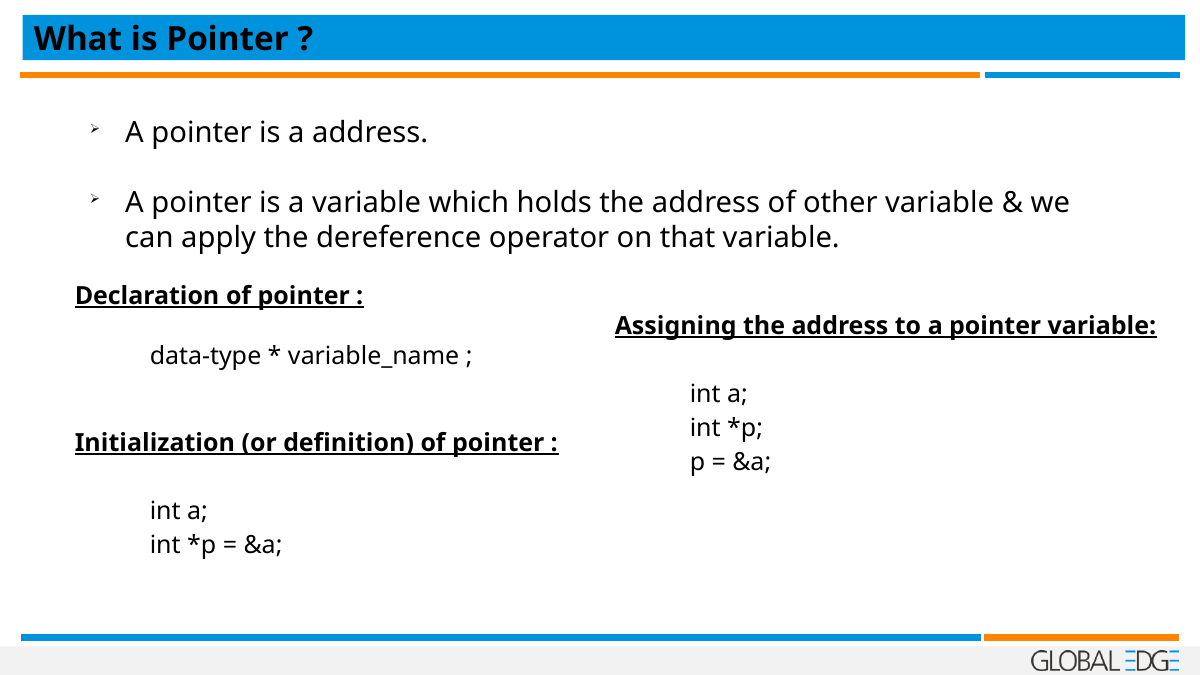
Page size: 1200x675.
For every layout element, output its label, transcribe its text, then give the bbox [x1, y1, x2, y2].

text_box Declaration of pointer : [60, 269, 571, 315]
text_box data-type * variable_name ; [135, 330, 600, 375]
text_box What is Pointer ? [22, 14, 1186, 61]
text_box Assigning the address to a pointer variable: int a; int *p; p = &a; [600, 300, 1186, 491]
text_box Initialization (or definition) of pointer : int a; int *p = &a; [60, 417, 631, 638]
picture [1031, 650, 1179, 671]
text_box A pointer is a address. A pointer is a variable which holds the address of other variable & we can apply the dereference operator on that variable. [74, 105, 1110, 252]
